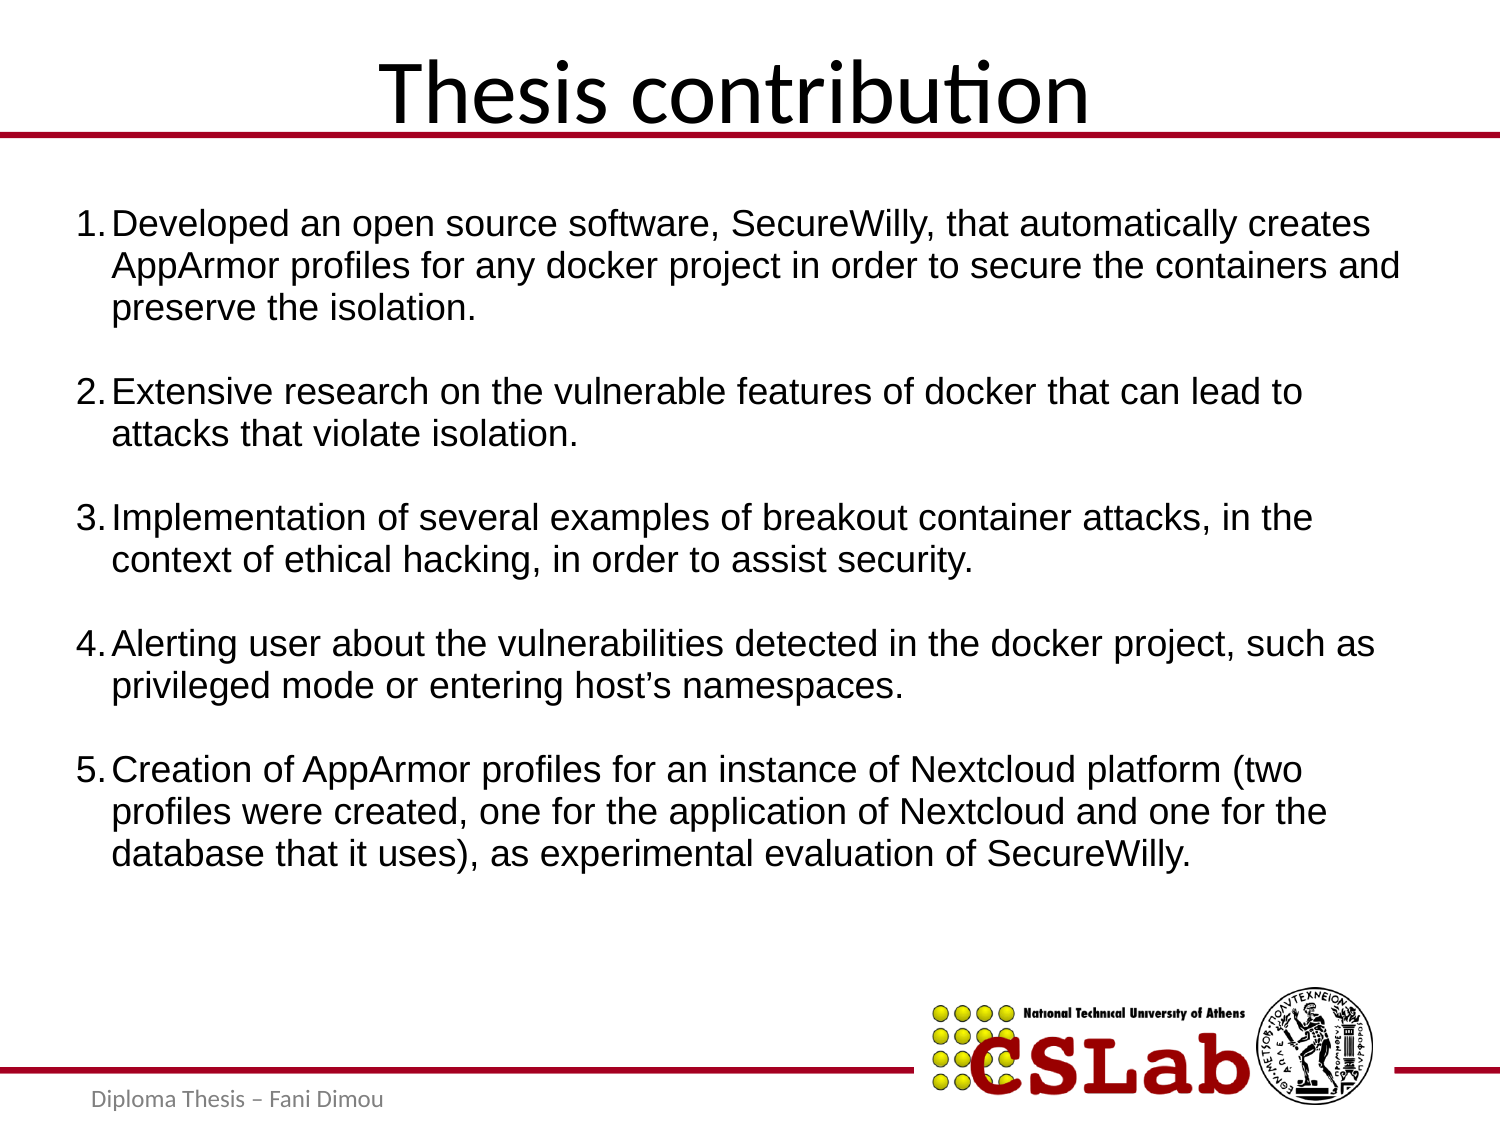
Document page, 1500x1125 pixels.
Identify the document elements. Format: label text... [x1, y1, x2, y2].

text_box Developed an open source software, SecureWilly, that automatically creates AppArmor profiles for any docker project in order to secure the containers and preserve the isolation. Extensive research on the vulnerable features of docker that can lead to attacks that violate isolation. Implementation of several examples of breakout container attacks, in the context of ethical hacking, in order to assist security. Alerting user about the vulnerabilities detected in the docker project, such as privileged mode or entering host’s namespaces. Creation of AppArmor profiles for an instance of Nextcloud platform (two profiles were created, one for the application of Nextcloud and one for the database that it uses), as experimental evaluation of SecureWilly. [61, 195, 1426, 882]
text_box Thesis contribution [60, 0, 1410, 205]
picture [925, 987, 1373, 1105]
